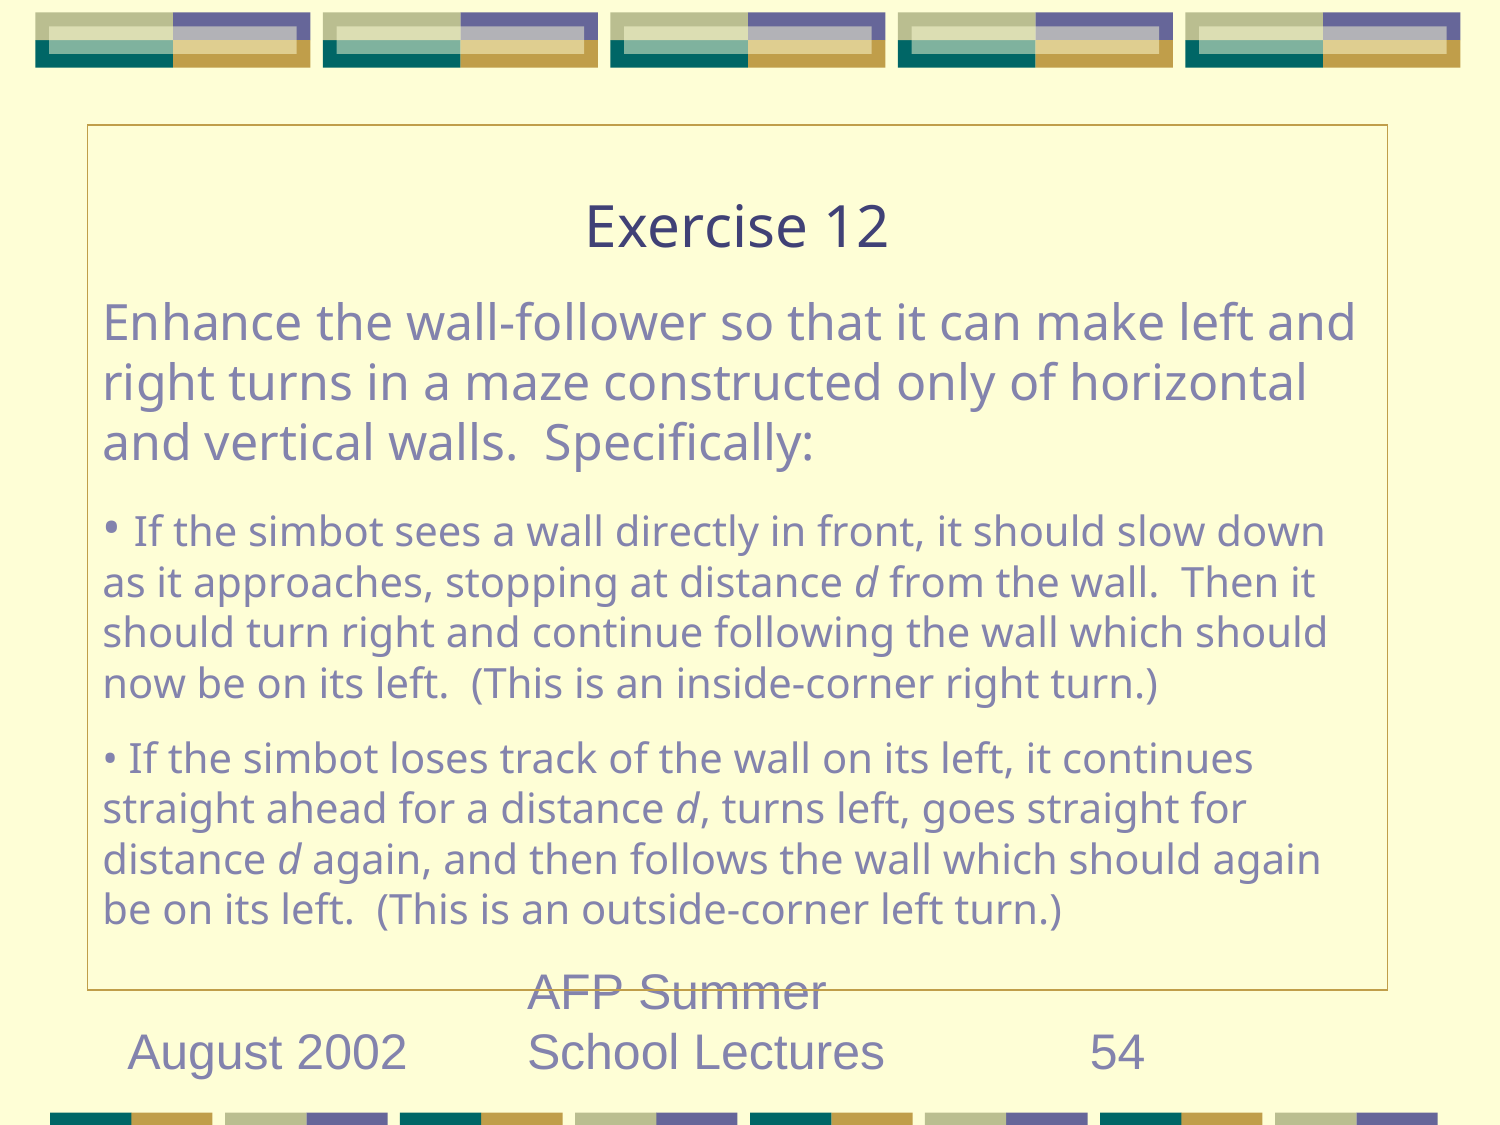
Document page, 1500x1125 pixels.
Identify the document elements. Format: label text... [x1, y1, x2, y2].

text_box Exercise 12 Enhance the wall-follower so that it can make left and right turns in a maze constructed only of horizontal and vertical walls. Specifically: If the simbot sees a wall directly in front, it should slow down as it approaches, stopping at distance d from the wall. Then it should turn right and continue following the wall which should now be on its left. (This is an inside-corner right turn.)‏ If the simbot loses track of the wall on its left, it continues straight ahead for a distance d, turns left, goes straight for distance d again, and then follows the wall which should again be on its left. (This is an outside-corner left turn.) [87, 125, 1388, 991]
